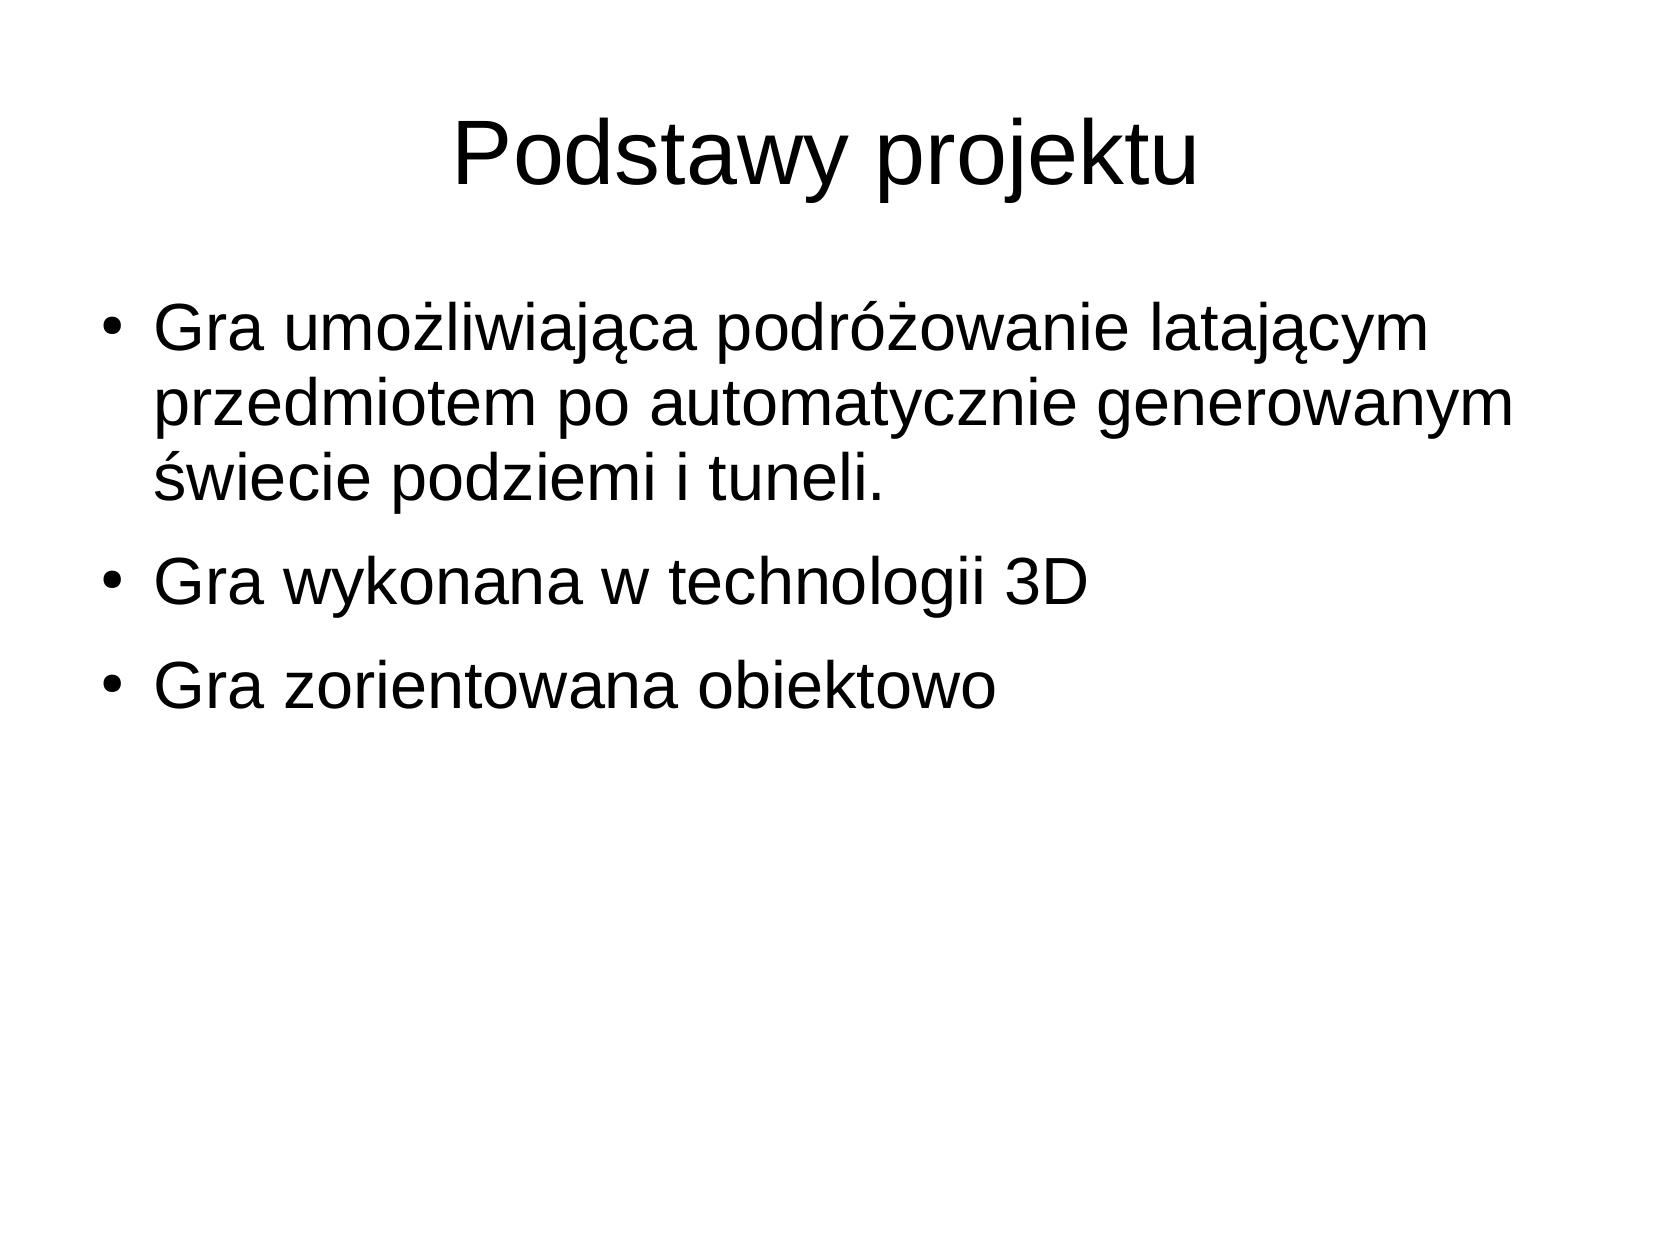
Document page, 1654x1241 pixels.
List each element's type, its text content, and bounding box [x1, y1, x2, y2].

list Gra umożliwiająca podróżowanie latającym przedmiotem po automatycznie generowanym świecie podziemi i tuneli. Gra wykonana w technologii 3D Gra zorientowana obiektowo [82, 290, 1571, 1109]
title Podstawy projektu [82, 49, 1571, 257]
